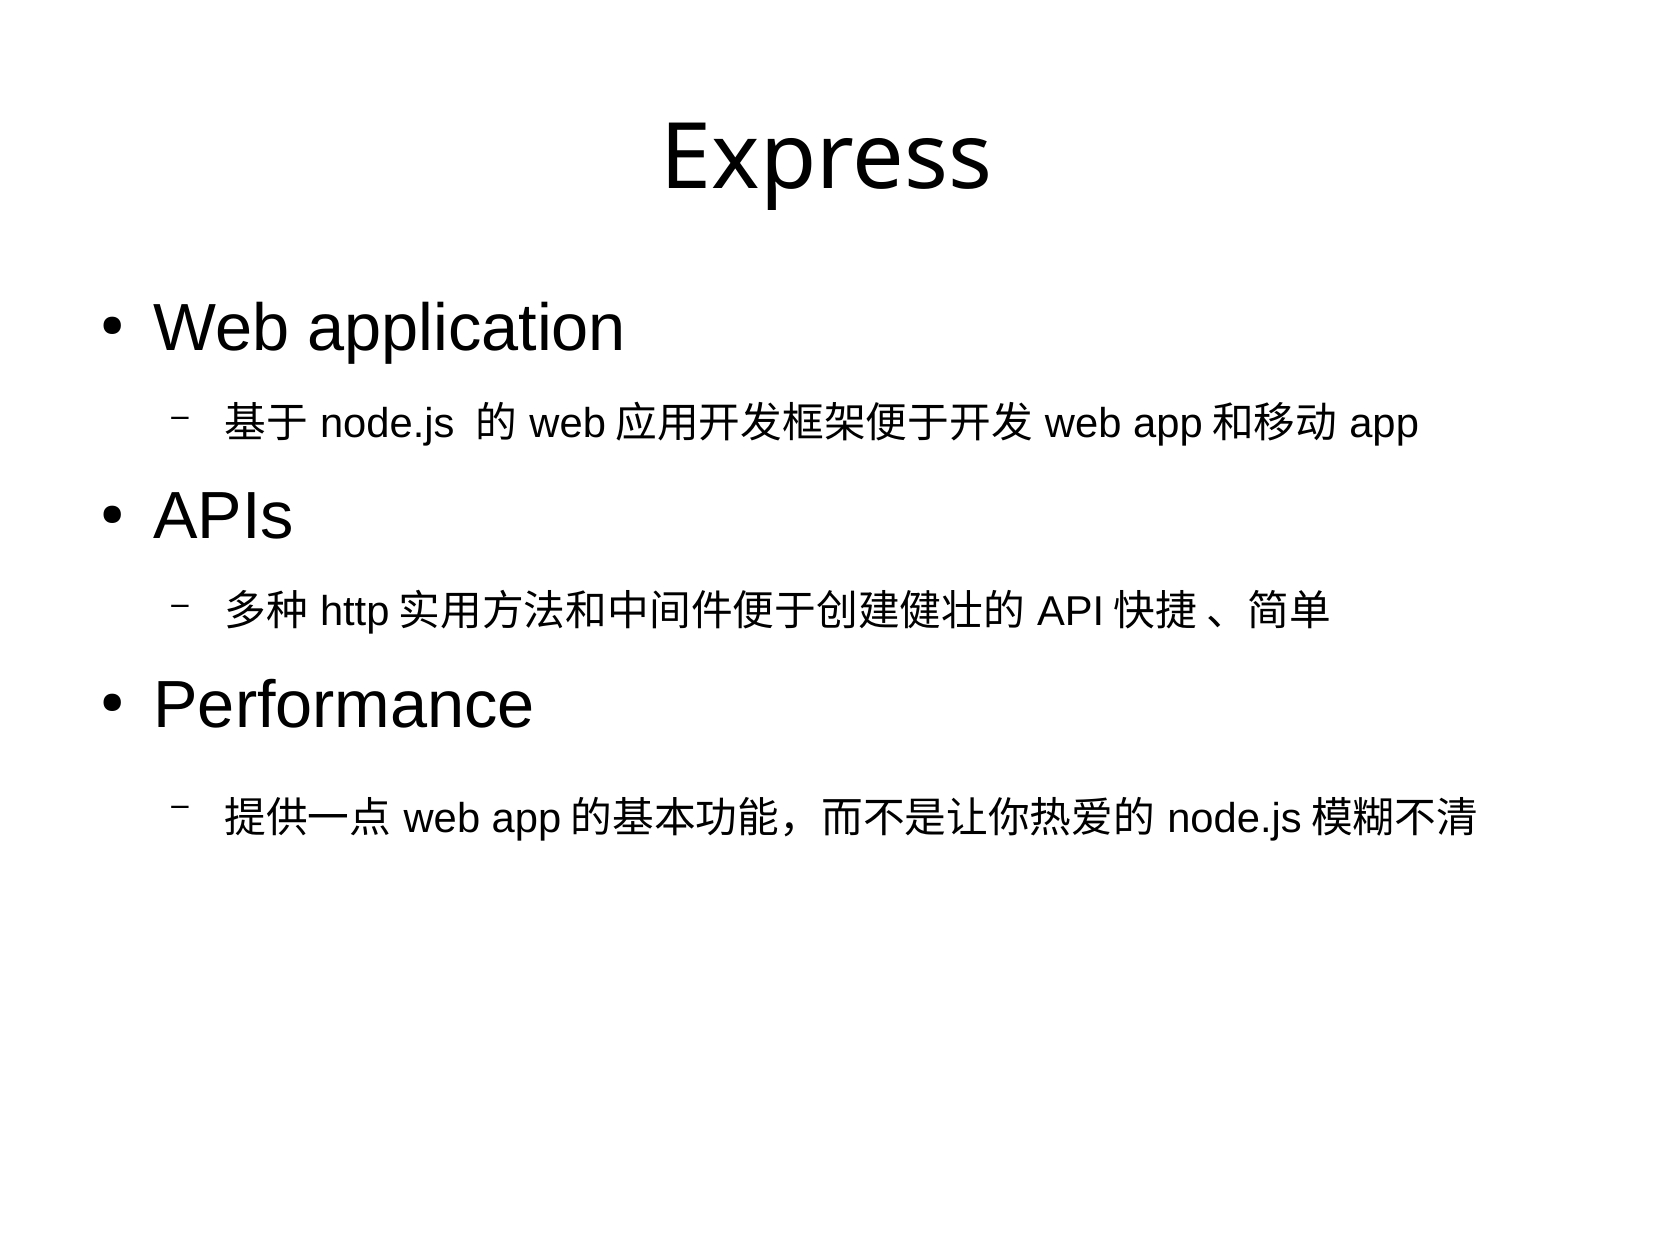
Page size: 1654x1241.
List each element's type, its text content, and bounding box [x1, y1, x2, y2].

title Express [82, 49, 1571, 257]
list Web application 基于node.js 的web应用开发框架便于开发web app和移动app APIs 多种http实用方法和中间件便于创建健壮的API快捷 、简单 Performance 提供一点web app的基本功能，而不是让你热爱的node.js模糊不清 [82, 290, 1561, 1010]
